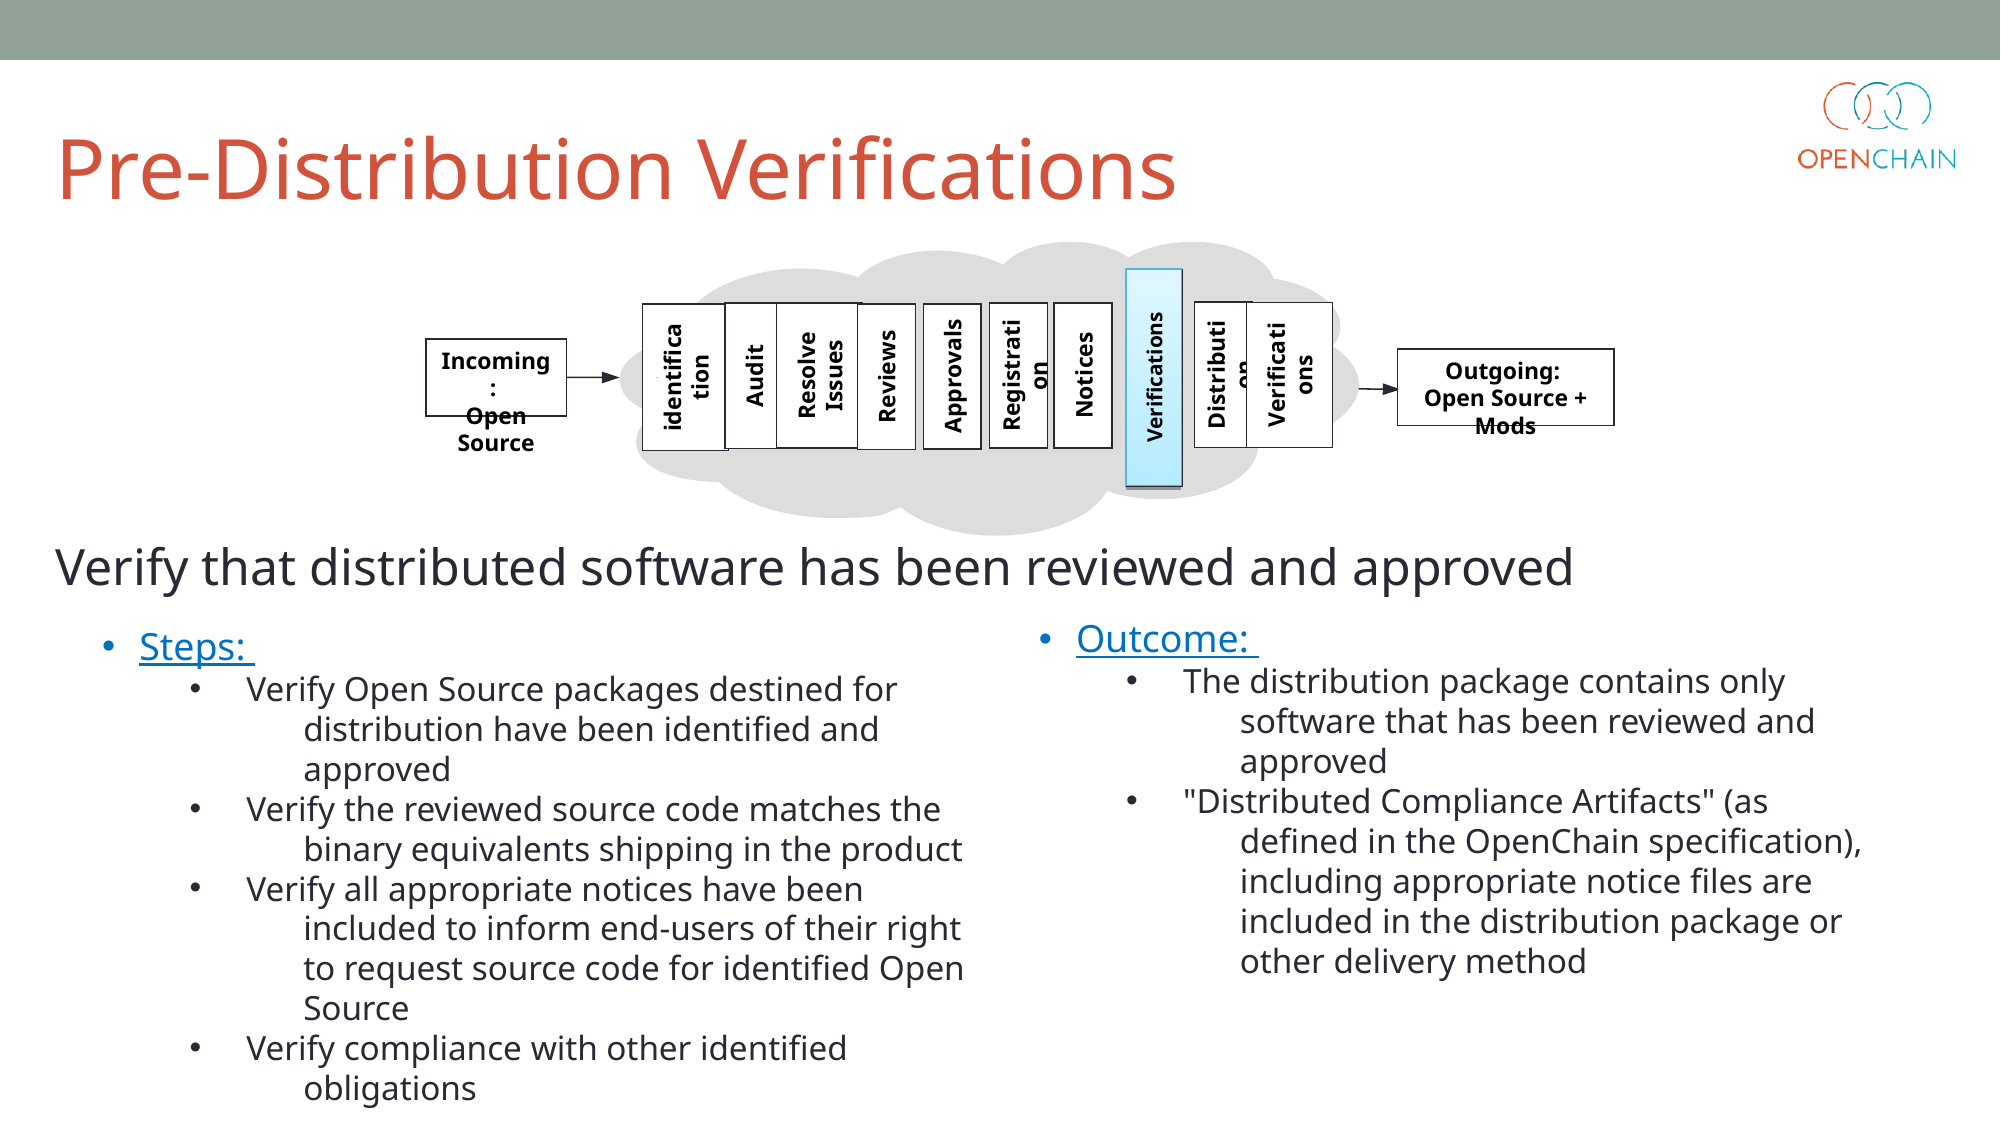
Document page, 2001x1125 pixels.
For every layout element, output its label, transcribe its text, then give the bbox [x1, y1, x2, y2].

text_box Steps: Verify Open Source packages destined for distribution have been identified and approved Verify the reviewed source code matches the binary equivalents shipping in the product Verify all appropriate notices have been included to inform end-users of their right to request source code for identified Open Source Verify compliance with other identified obligations [87, 620, 982, 1075]
text_box Pre-Distribution Verifications [40, 85, 1840, 247]
text_box Reviews [857, 304, 915, 449]
text_box Distribution [1195, 302, 1247, 447]
text_box Audit [725, 303, 783, 449]
text_box [619, 350, 643, 409]
text_box identification [643, 304, 728, 451]
text_box [1332, 305, 1359, 424]
text_box Incoming: Open Source [426, 339, 566, 416]
text_box Outgoing: Open Source + Mods [1397, 349, 1614, 426]
text_box Registration [989, 303, 1047, 448]
text_box Verify that distributed software has been reviewed and approved [40, 528, 2000, 603]
text_box Verifications [1126, 269, 1182, 486]
text_box Outcome: The distribution package contains only software that has been reviewed and approved "Distributed Compliance Artifacts" (as defined in the OpenChain specification), including appropriate notice files are included in the distribution package or other delivery method [1024, 613, 1897, 1052]
text_box Verifications [1247, 302, 1332, 448]
text_box [636, 247, 1329, 528]
text_box Resolve Issues [777, 303, 862, 448]
text_box Approvals [923, 304, 981, 449]
text_box Notices [1054, 303, 1112, 448]
